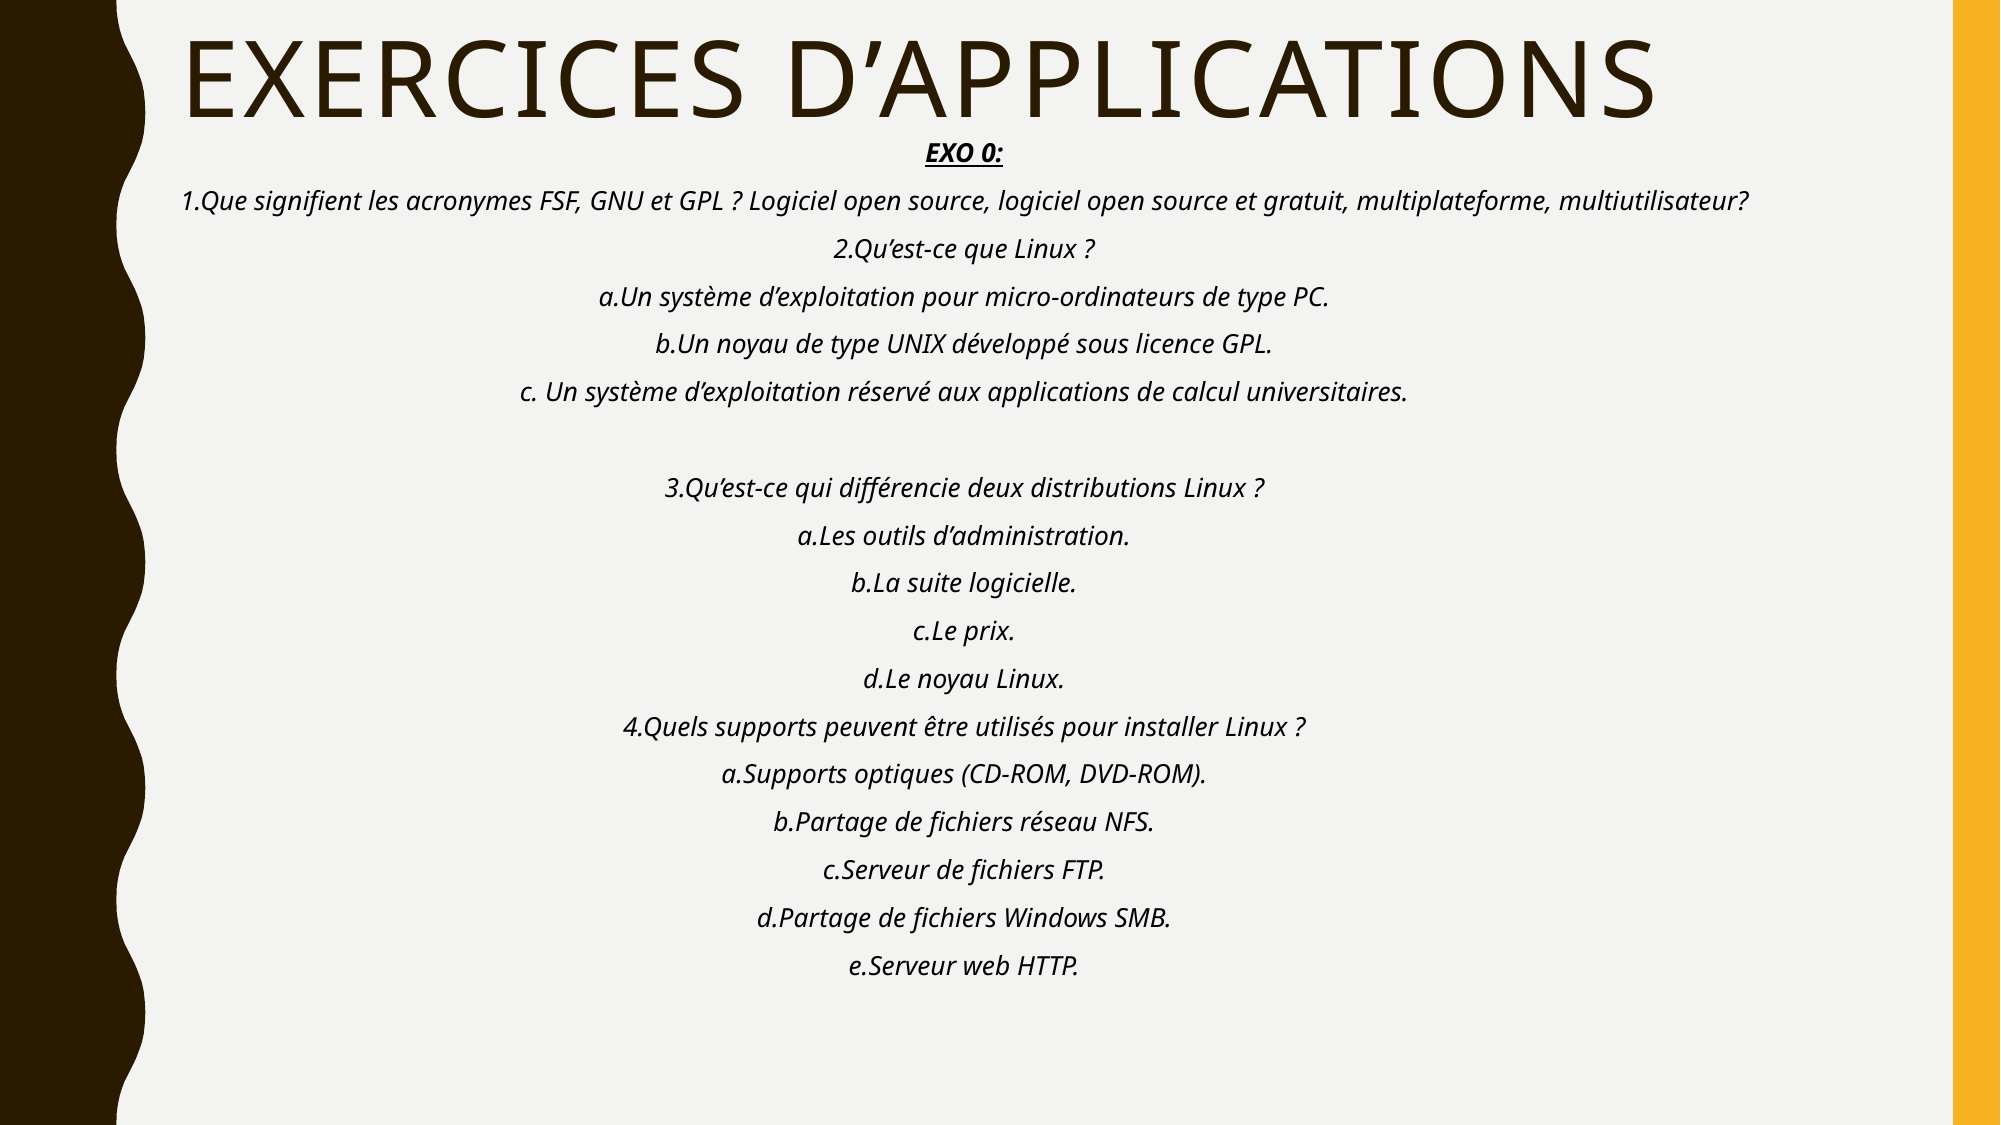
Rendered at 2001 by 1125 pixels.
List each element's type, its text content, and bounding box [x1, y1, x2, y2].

list EXO 0: 1.Que signifient les acronymes FSF, GNU et GPL ? Logiciel open source, logiciel open source et gratuit, multiplateforme, multiutilisateur? 2.Qu’est-ce que Linux ? a.Un système d’exploitation pour micro-ordinateurs de type PC. b.Un noyau de type UNIX développé sous licence GPL. c. Un système d’exploitation réservé aux applications de calcul universitaires. 3.Qu’est-ce qui différencie deux distributions Linux ? a.Les outils d’administration. b.La suite logicielle. c.Le prix. d.Le noyau Linux. 4.Quels supports peuvent être utilisés pour installer Linux ? a.Supports optiques (CD-ROM, DVD-ROM). b.Partage de fichiers réseau NFS. c.Serveur de fichiers FTP. d.Partage de fichiers Windows SMB. e.Serveur web HTTP. [165, 125, 1806, 1000]
title EXERCICES D’APPLICATIONS [165, 17, 1835, 161]
